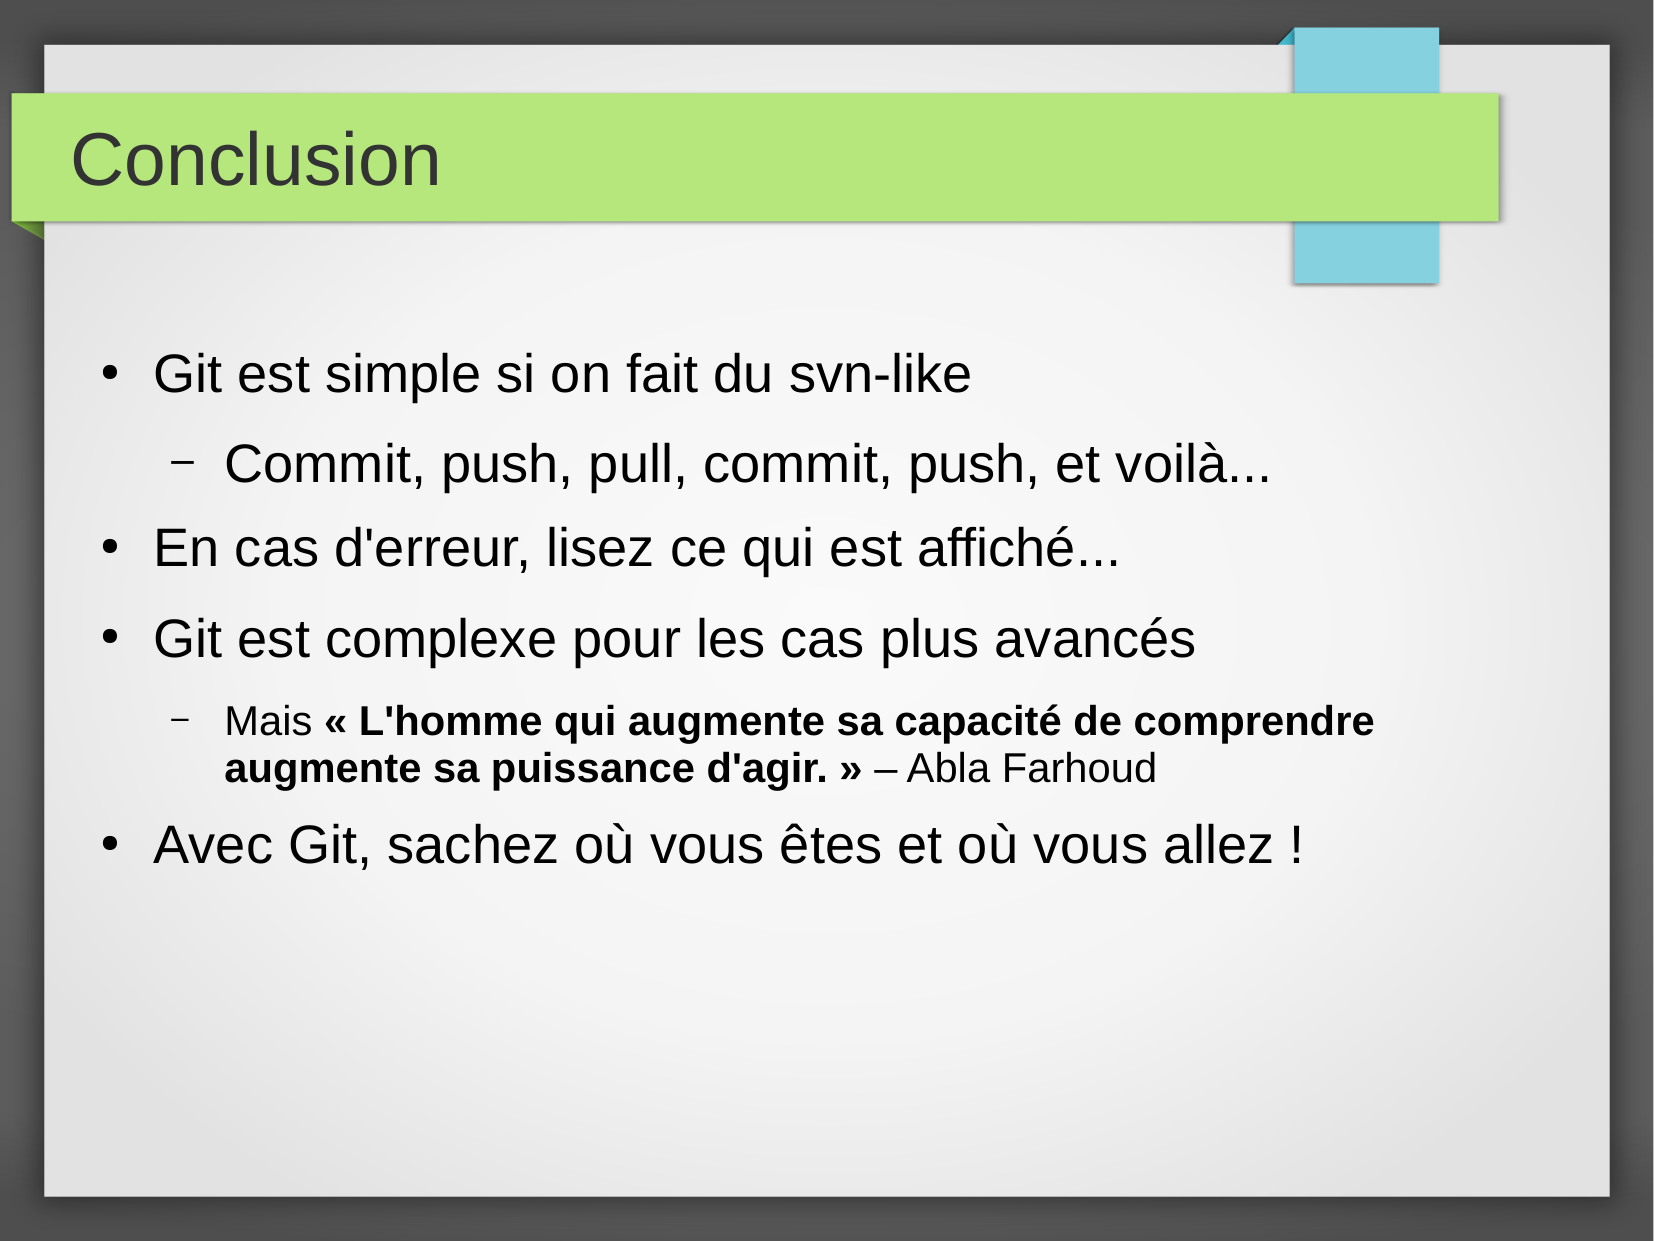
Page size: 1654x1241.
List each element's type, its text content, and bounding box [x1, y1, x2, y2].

picture [0, 0, 1654, 1241]
title Conclusion [70, 106, 1229, 213]
list Git est simple si on fait du svn-like Commit, push, pull, commit, push, et voilà... En cas d'erreur, lisez ce qui est affiché... Git est complexe pour les cas plus avancés Mais « L'homme qui augmente sa capacité de comprendre augmente sa puissance d'agir. » – Abla Farhoud Avec Git, sachez où vous êtes et où vous allez ! [82, 343, 1538, 1063]
